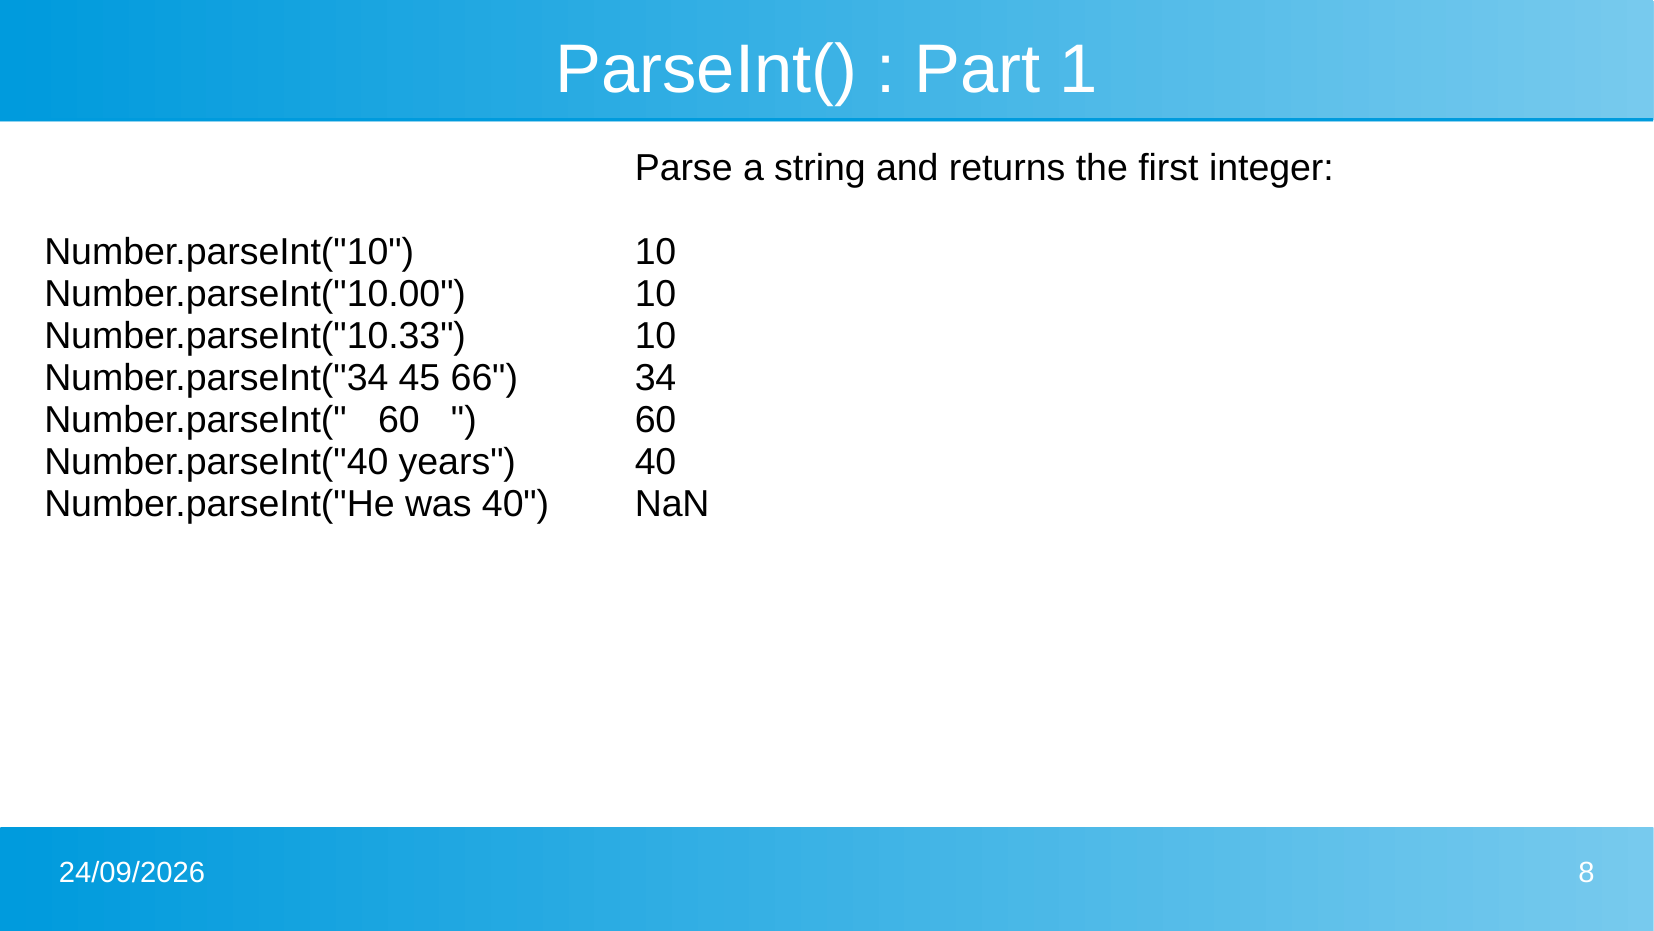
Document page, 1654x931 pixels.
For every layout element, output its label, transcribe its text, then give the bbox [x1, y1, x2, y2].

title ParseInt() : Part 1 [59, 29, 1595, 108]
text_box Parse a string and returns the first integer: 10 10 10 34 60 40 NaN [620, 138, 1506, 532]
text_box Number.parseInt("10") Number.parseInt("10.00") Number.parseInt("10.33") Number.parseInt("34 45 66") Number.parseInt(" 60 ") Number.parseInt("40 years") Number.parseInt("He was 40") [29, 222, 620, 532]
